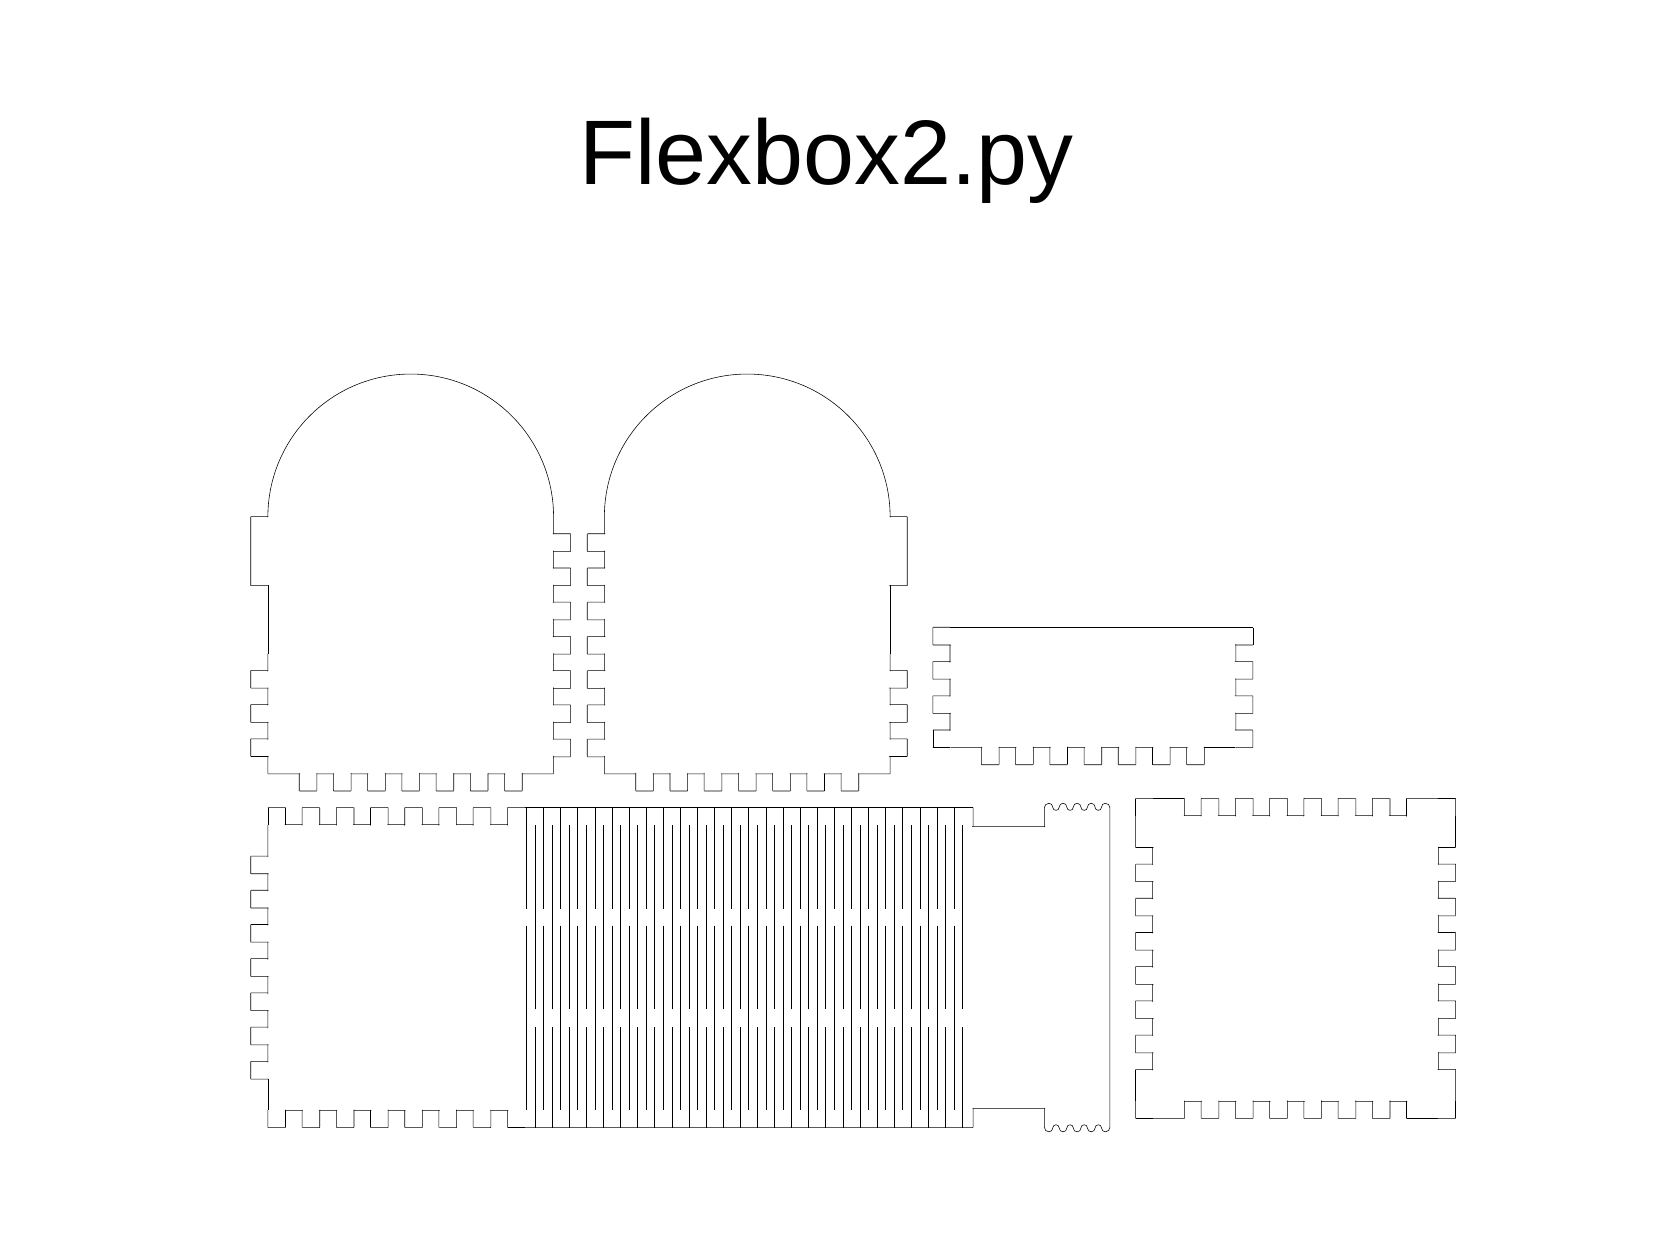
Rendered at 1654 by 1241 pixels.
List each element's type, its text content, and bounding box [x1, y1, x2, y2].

picture [233, 257, 1481, 1145]
title Flexbox2.py [82, 49, 1571, 257]
